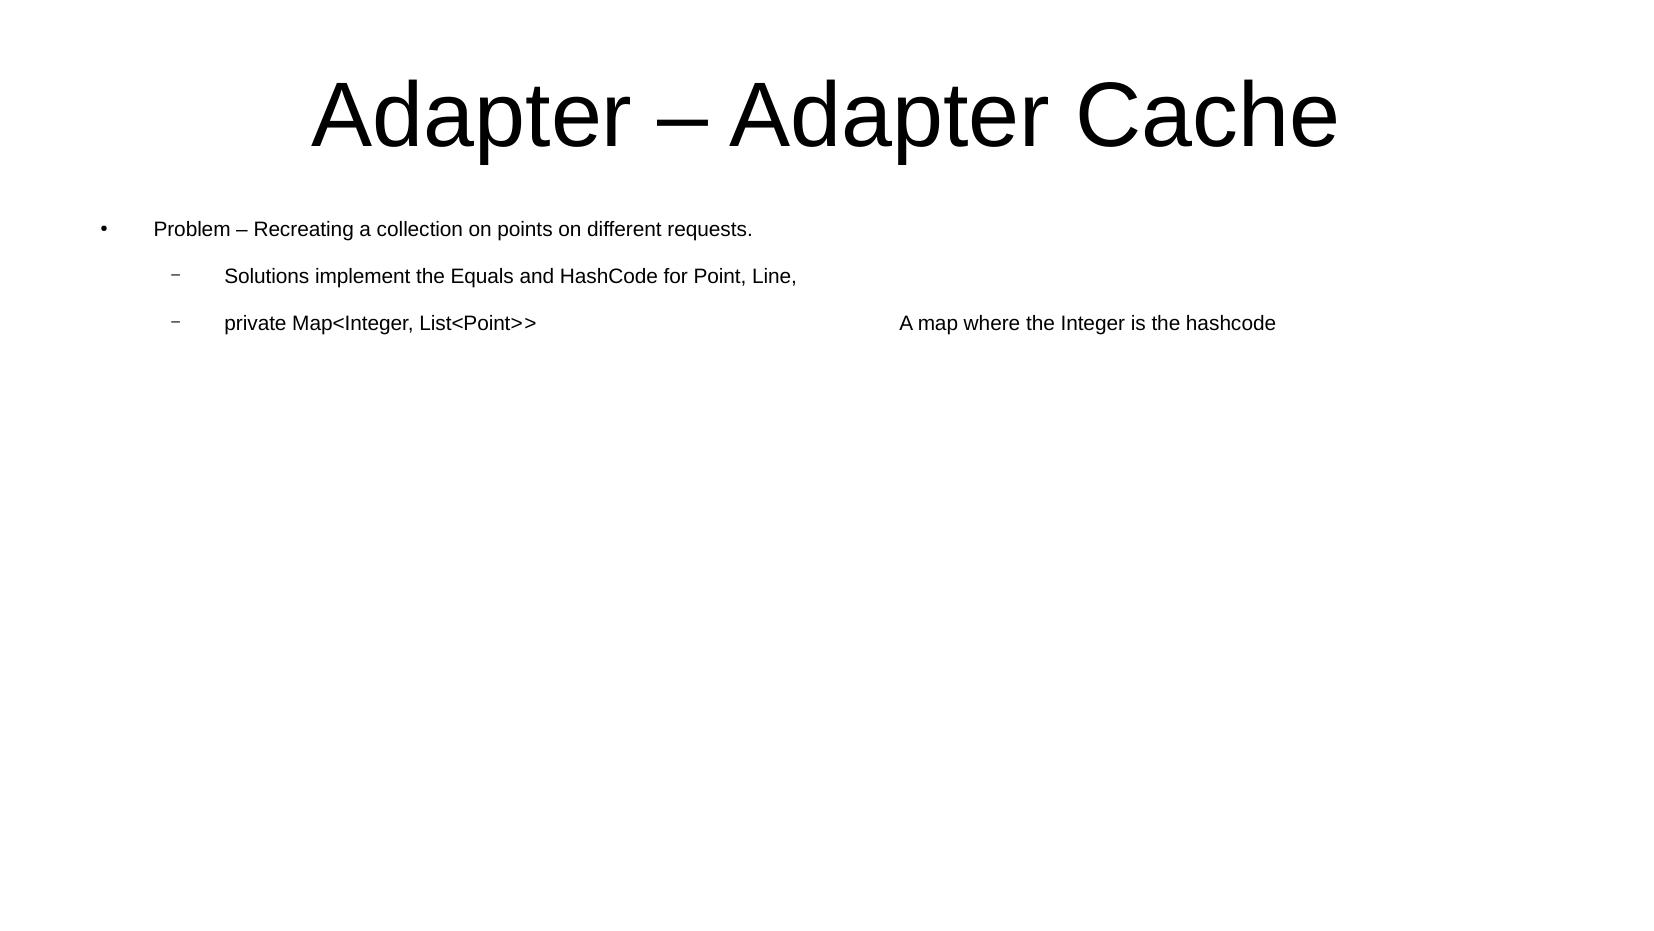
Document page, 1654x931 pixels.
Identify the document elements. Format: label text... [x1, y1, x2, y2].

list Problem – Recreating a collection on points on different requests. Solutions implement the Equals and HashCode for Point, Line, private Map<Integer, List<Point> > A map where the Integer is the hashcode [82, 217, 1636, 916]
title Adapter – Adapter Cache [82, 37, 1571, 193]
